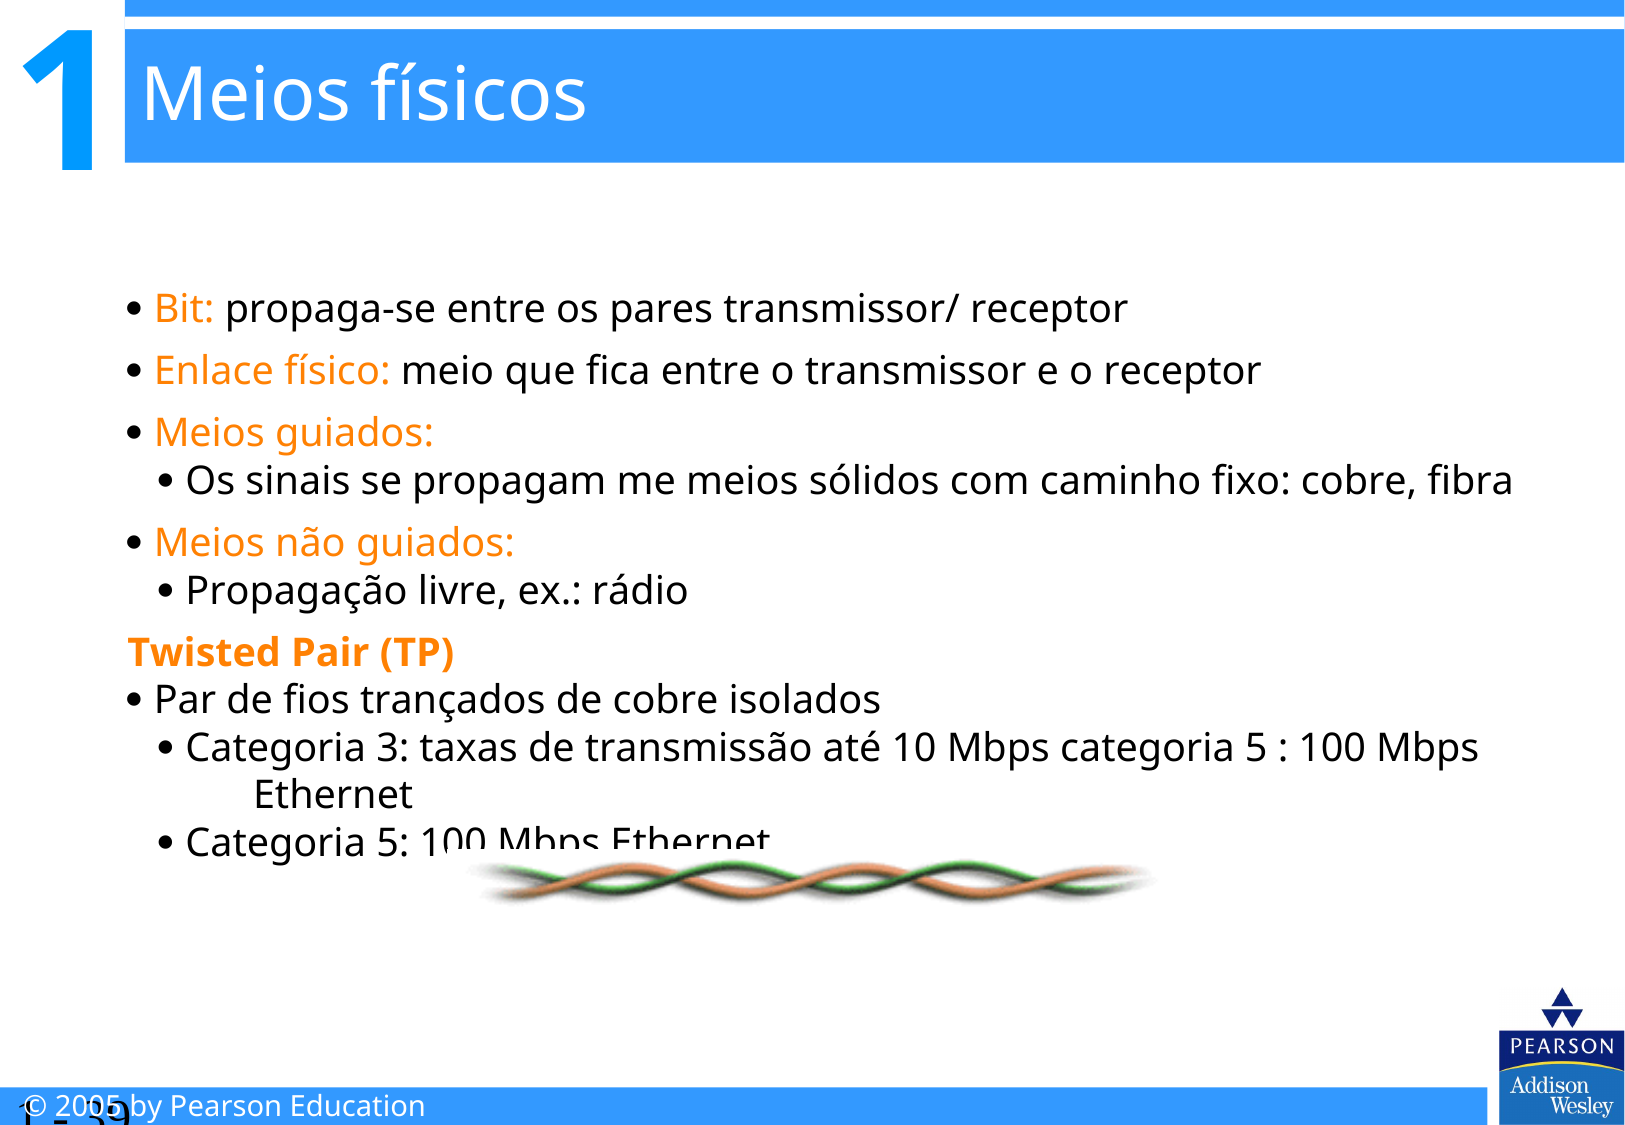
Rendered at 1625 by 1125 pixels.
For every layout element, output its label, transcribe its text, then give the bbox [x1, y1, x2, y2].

list  Bit: propaga-se entre os pares transmissor/ receptor  Enlace físico: meio que fica entre o transmissor e o receptor  Meios guiados:  Os sinais se propagam me meios sólidos com caminho fixo: cobre, fibra  Meios não guiados:  Propagação livre, ex.: rádio Twisted Pair (TP)  Par de fios trançados de cobre isolados  Categoria 3: taxas de transmissão até 10 Mbps categoria 5 : 100 Mbps Ethernet  Categoria 5: 100 Mbps Ethernet [112, 275, 1612, 920]
picture [1499, 987, 1625, 1125]
text_box Meios físicos [125, 37, 1625, 138]
picture [447, 849, 1178, 911]
